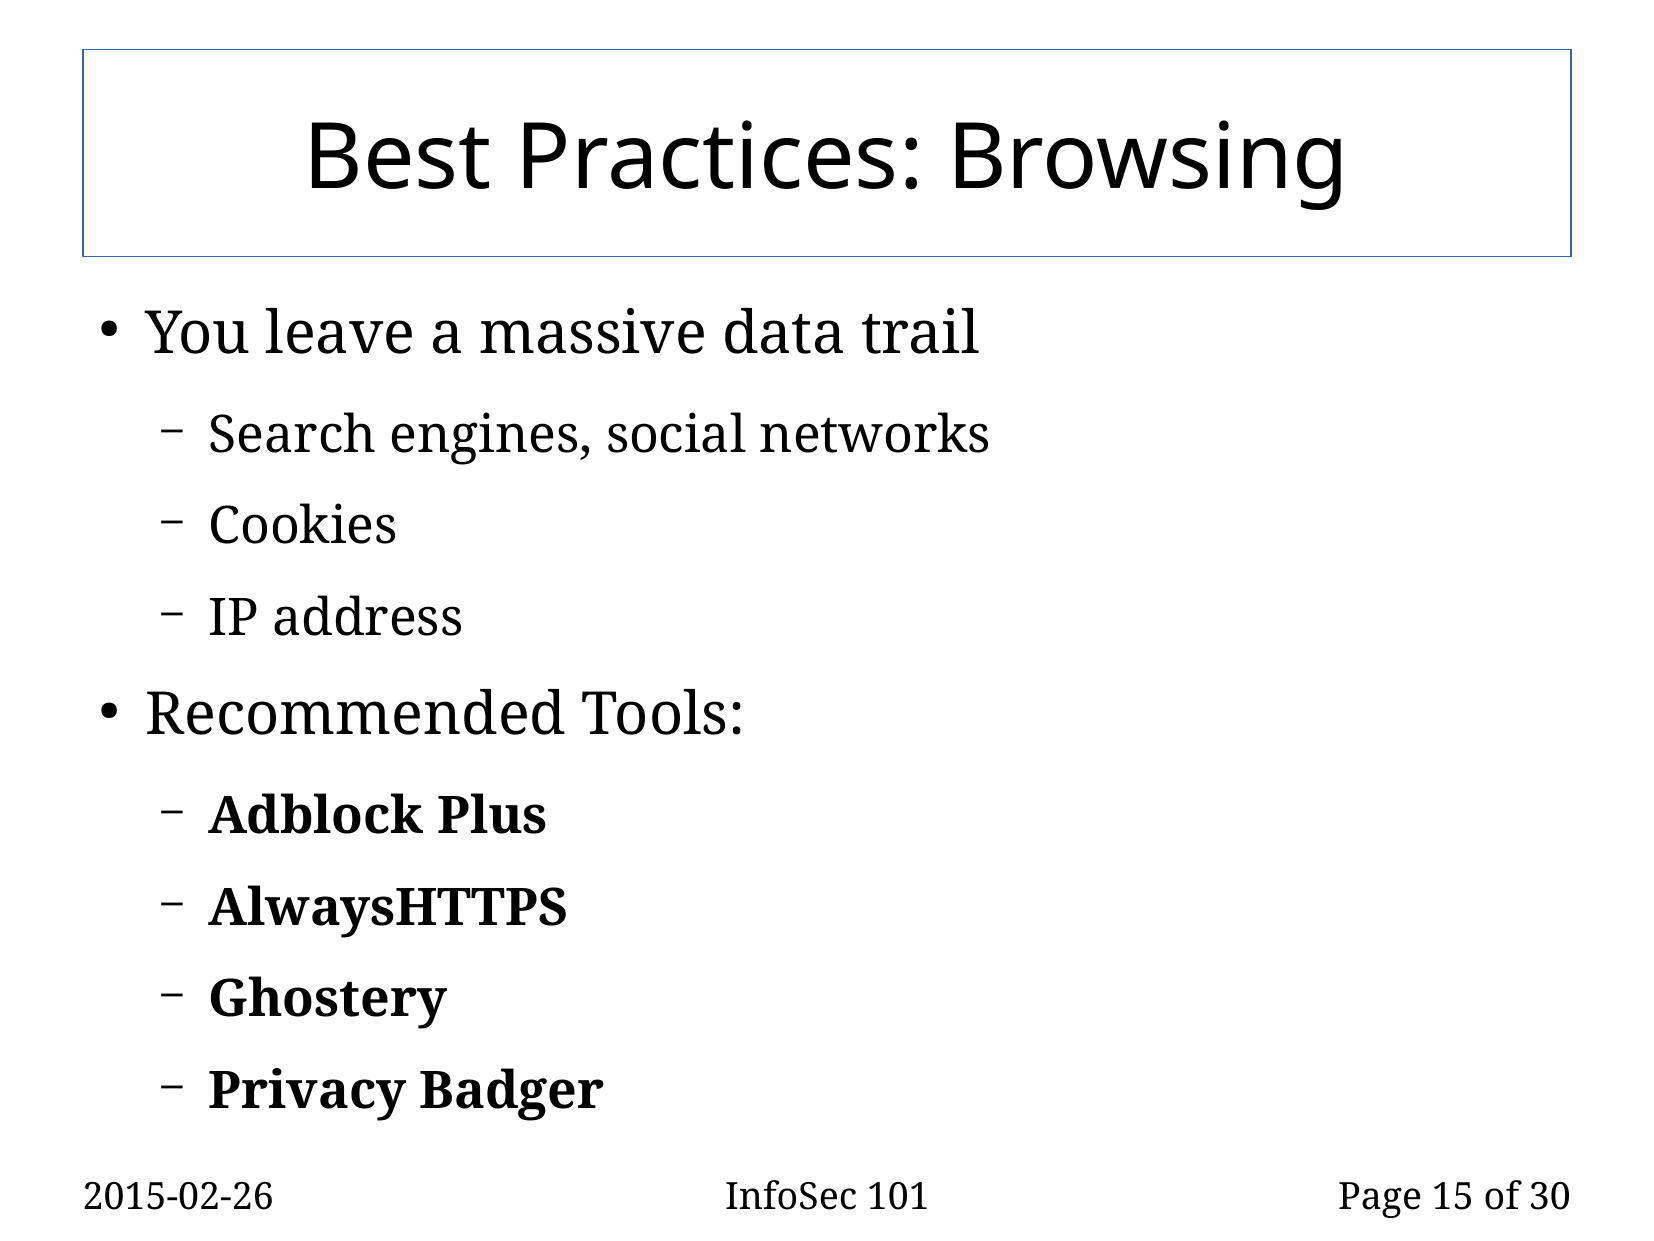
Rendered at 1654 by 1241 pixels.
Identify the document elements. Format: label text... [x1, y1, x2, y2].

list You leave a massive data trail Search engines, social networks Cookies IP address Recommended Tools: Adblock Plus AlwaysHTTPS Ghostery Privacy Badger [82, 290, 1571, 1126]
title Best Practices: Browsing [82, 49, 1571, 257]
